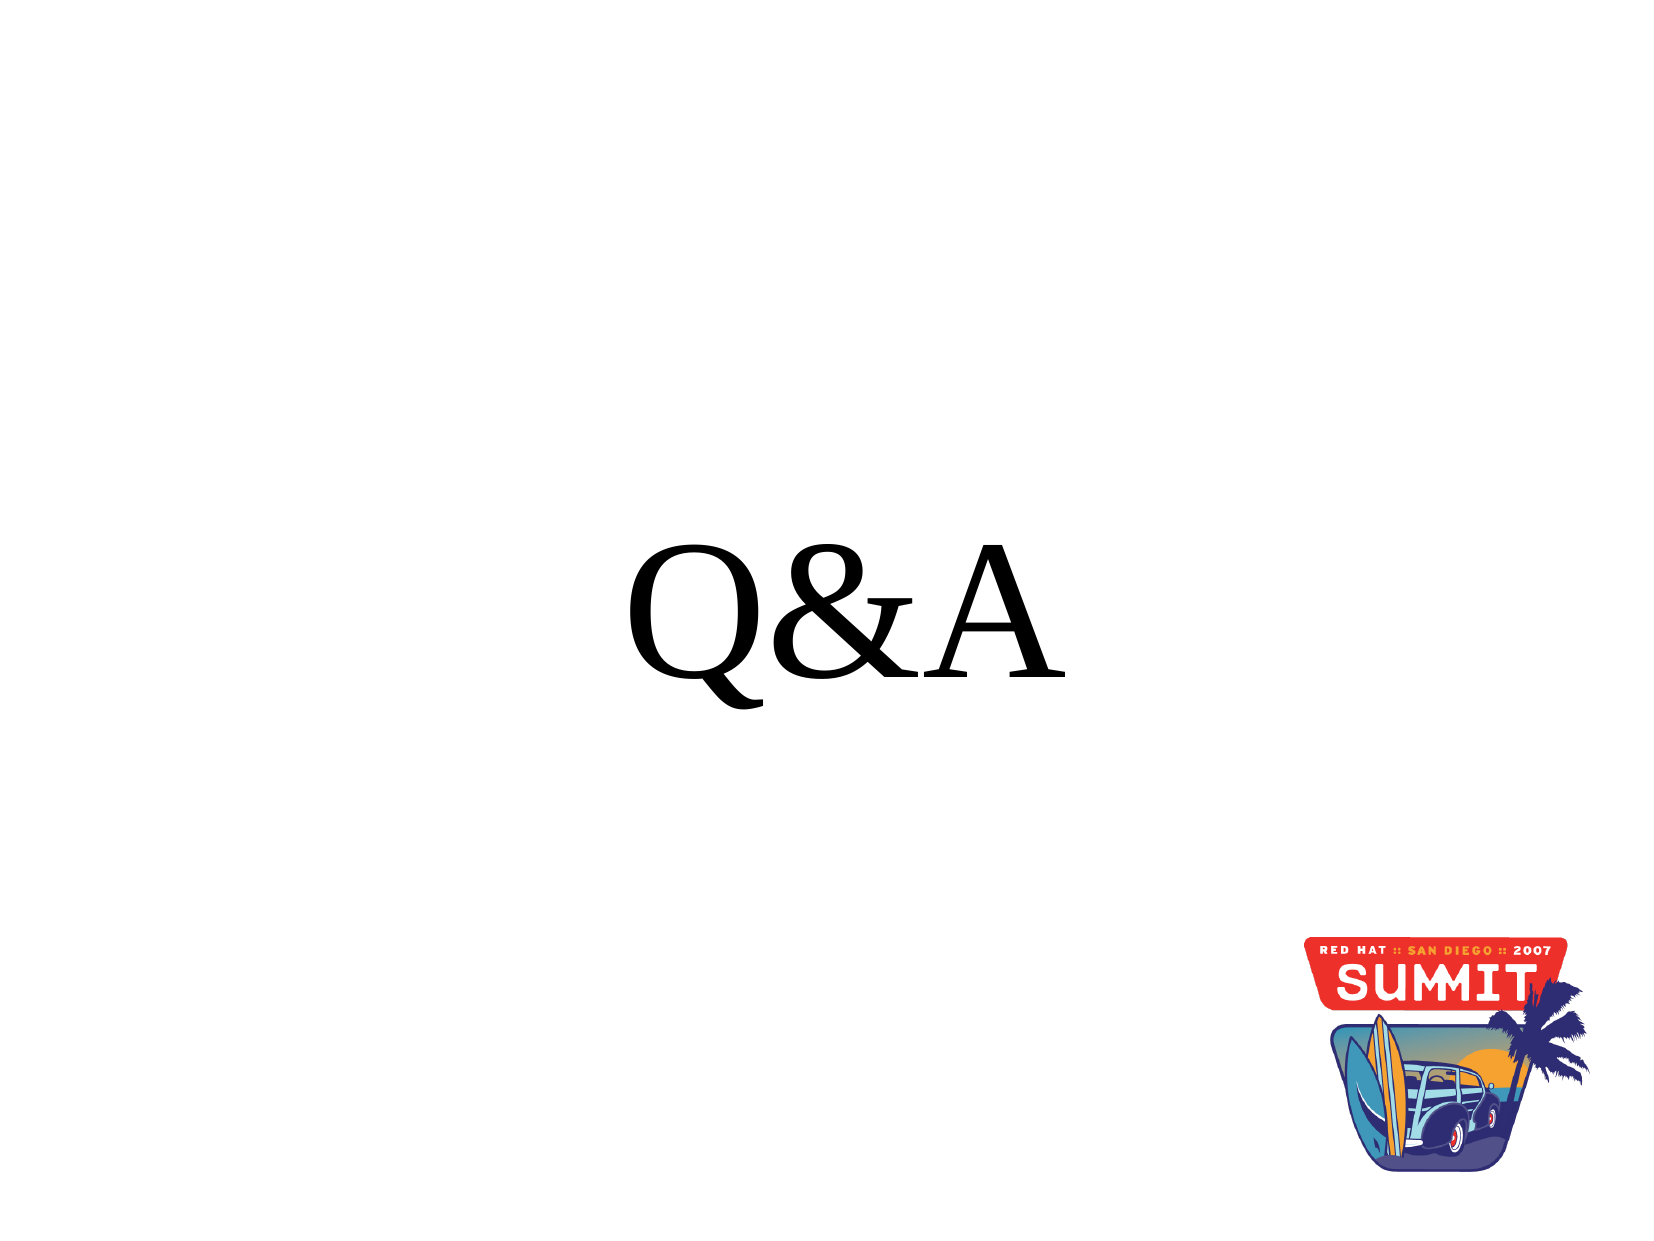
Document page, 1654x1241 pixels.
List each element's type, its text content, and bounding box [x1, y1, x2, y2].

subtitle Q&A [94, 47, 1596, 1174]
